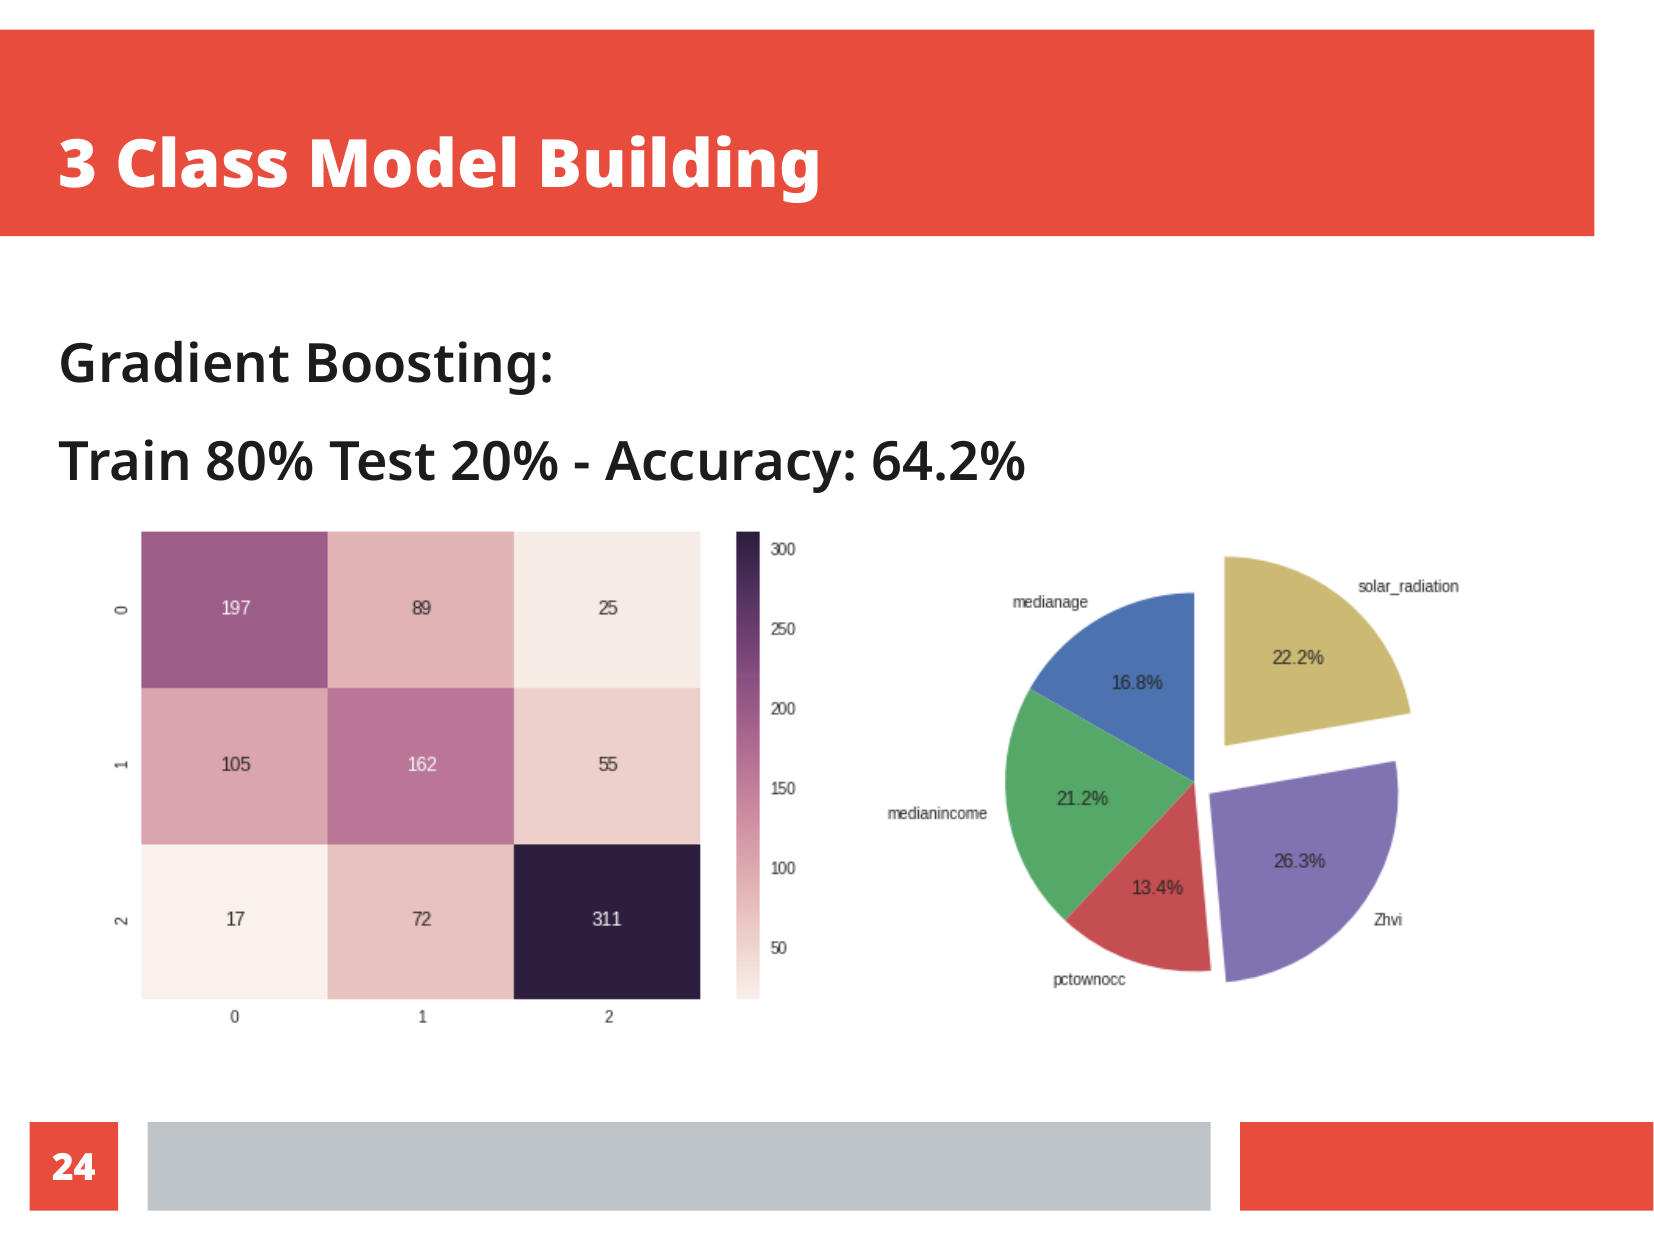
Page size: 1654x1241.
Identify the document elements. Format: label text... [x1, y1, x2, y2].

title 3 Class Model Building [59, 59, 1595, 207]
list Gradient Boosting: Train 80% Test 20% - Accuracy: 64.2% [59, 324, 1565, 1093]
picture [104, 521, 807, 1037]
picture [846, 525, 1565, 1015]
